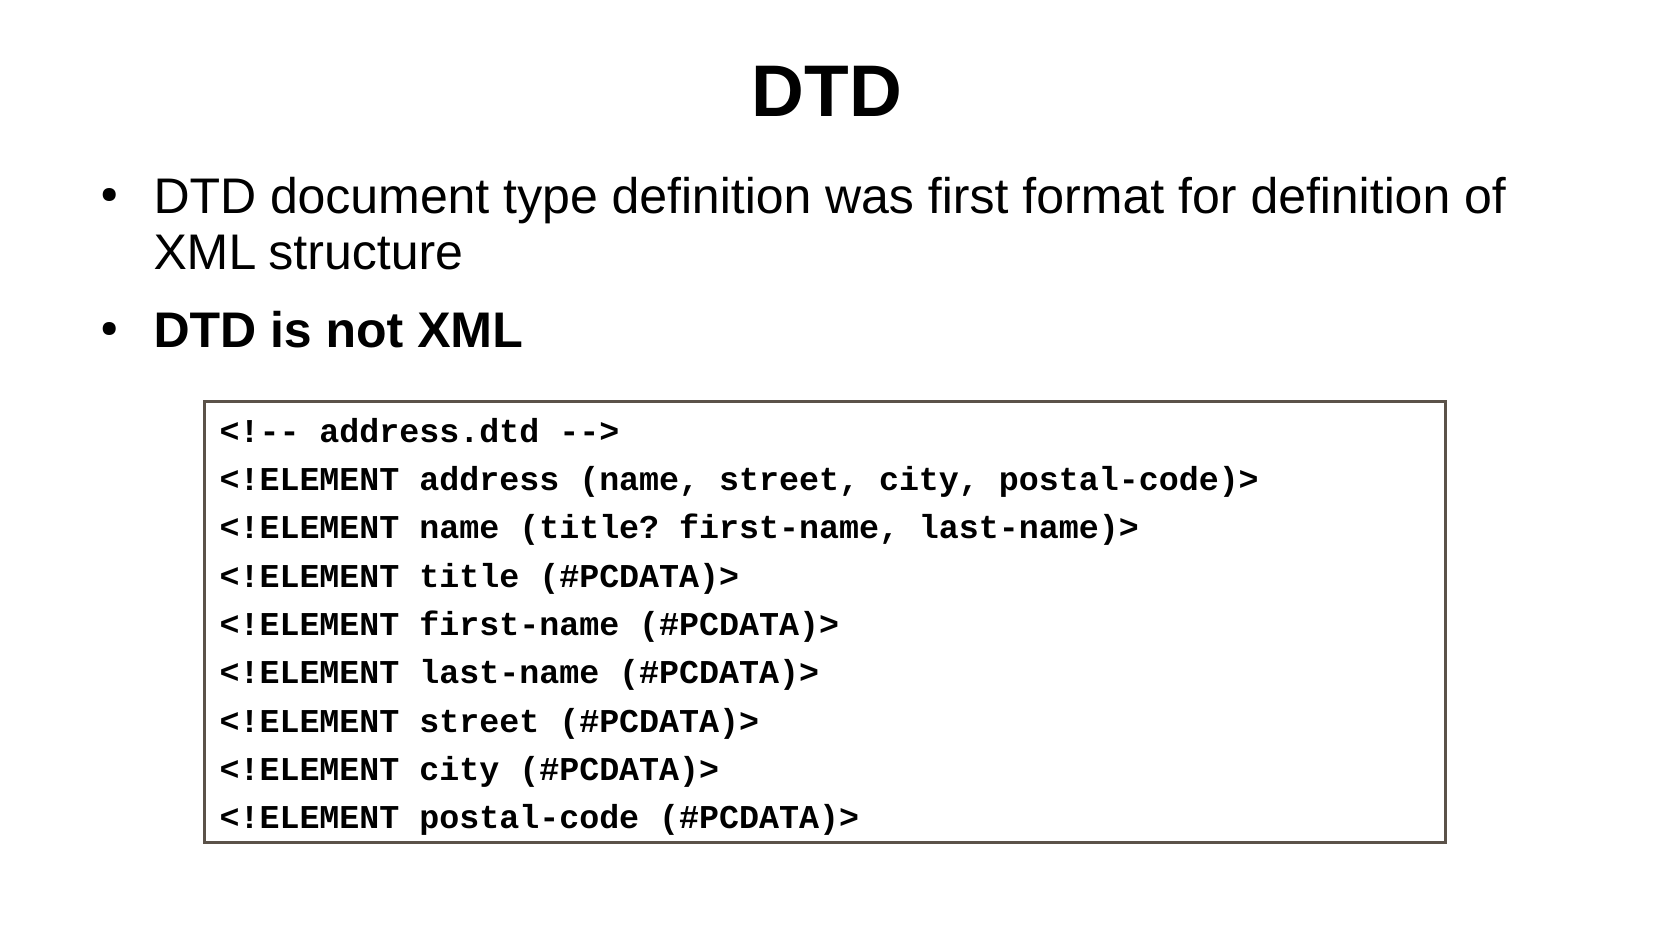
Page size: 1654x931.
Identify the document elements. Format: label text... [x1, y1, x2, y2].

list DTD document type definition was first format for definition of XML structure DTD is not XML [82, 168, 1538, 889]
text_box <!-- address.dtd --> <!ELEMENT address (name, street, city, postal-code)> <!ELEMENT name (title? first-name, last-name)> <!ELEMENT title (#PCDATA)> <!ELEMENT first-name (#PCDATA)> <!ELEMENT last-name (#PCDATA)> <!ELEMENT street (#PCDATA)> <!ELEMENT city (#PCDATA)> <!ELEMENT postal-code (#PCDATA)> [204, 401, 1446, 843]
title DTD [82, 37, 1571, 147]
